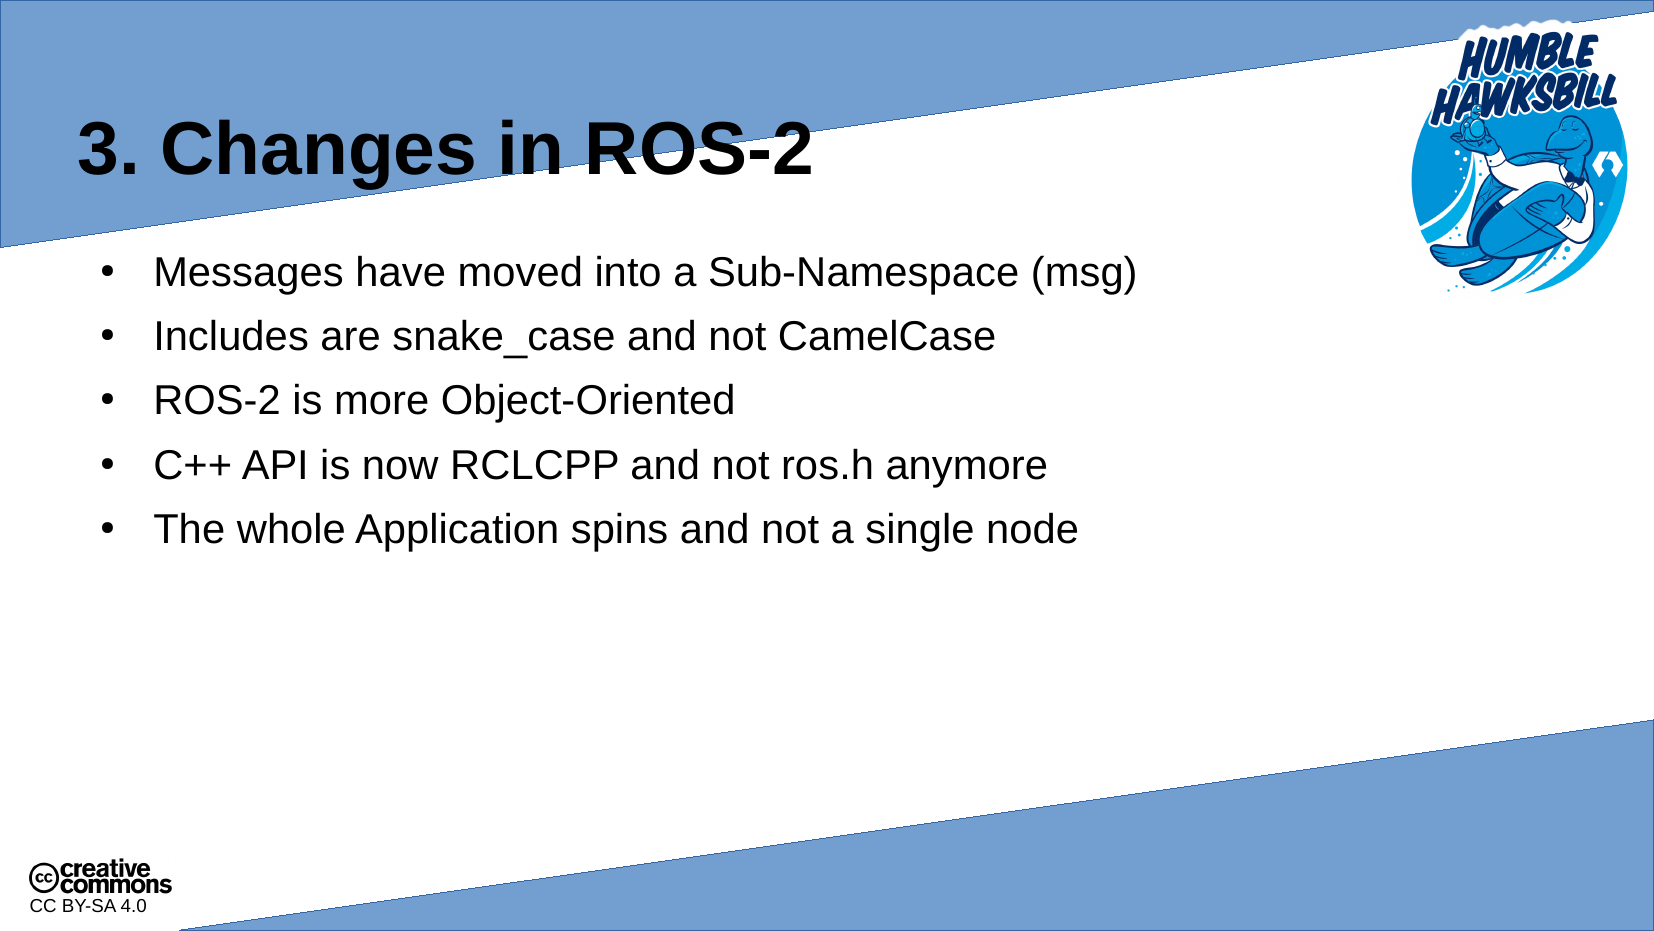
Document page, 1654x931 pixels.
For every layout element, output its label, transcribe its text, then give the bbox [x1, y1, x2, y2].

title 3. Changes in ROS-2 [77, 69, 1387, 227]
list Messages have moved into a Sub-Namespace (msg) Includes are snake_case and not CamelCase ROS-2 is more Object-Oriented C++ API is now RCLCPP and not ros.h anymore The whole Application spins and not a single node [82, 248, 1538, 789]
picture [1387, 0, 1654, 320]
picture [26, 856, 175, 895]
